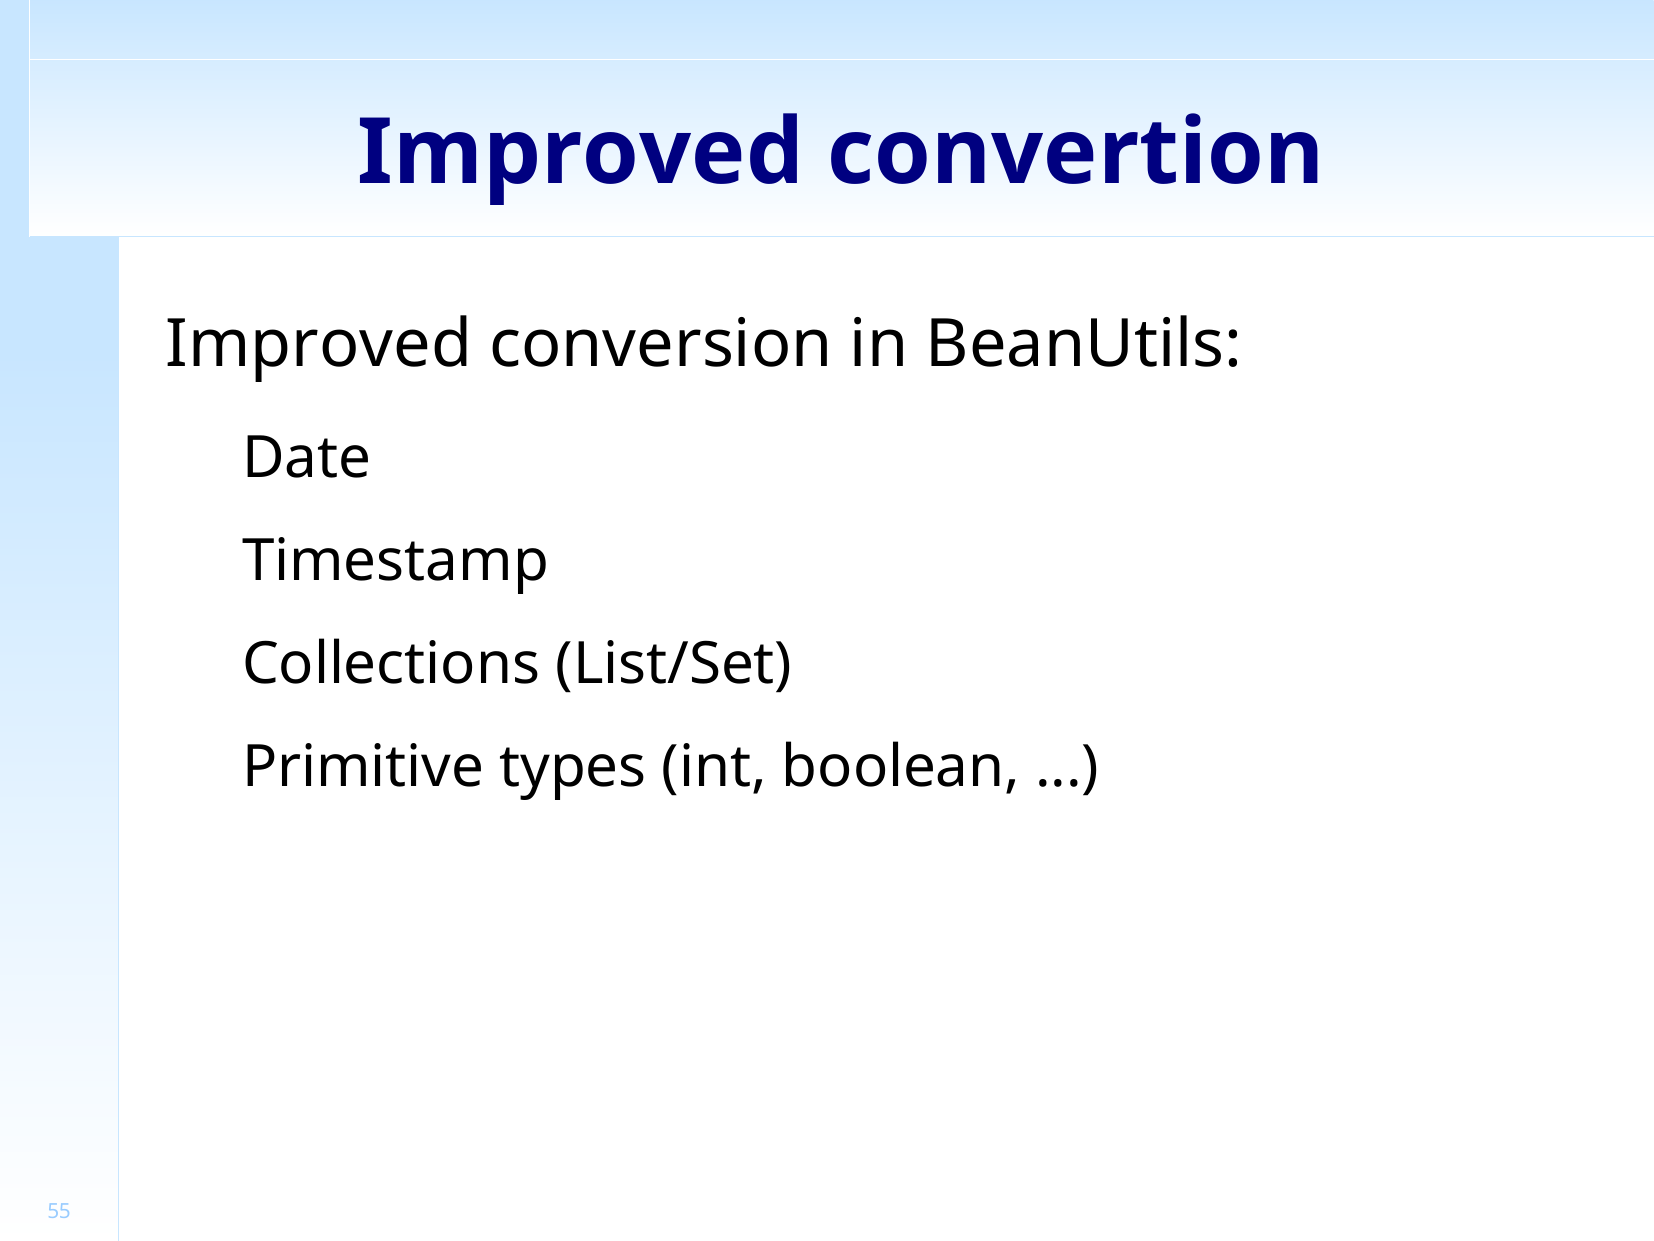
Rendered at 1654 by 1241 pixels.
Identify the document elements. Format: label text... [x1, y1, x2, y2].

list Improved conversion in BeanUtils: Date Timestamp Collections (List/Set) Primitive types (int, boolean, ...) [147, 295, 1625, 1182]
title Improved convertion [29, 59, 1654, 237]
